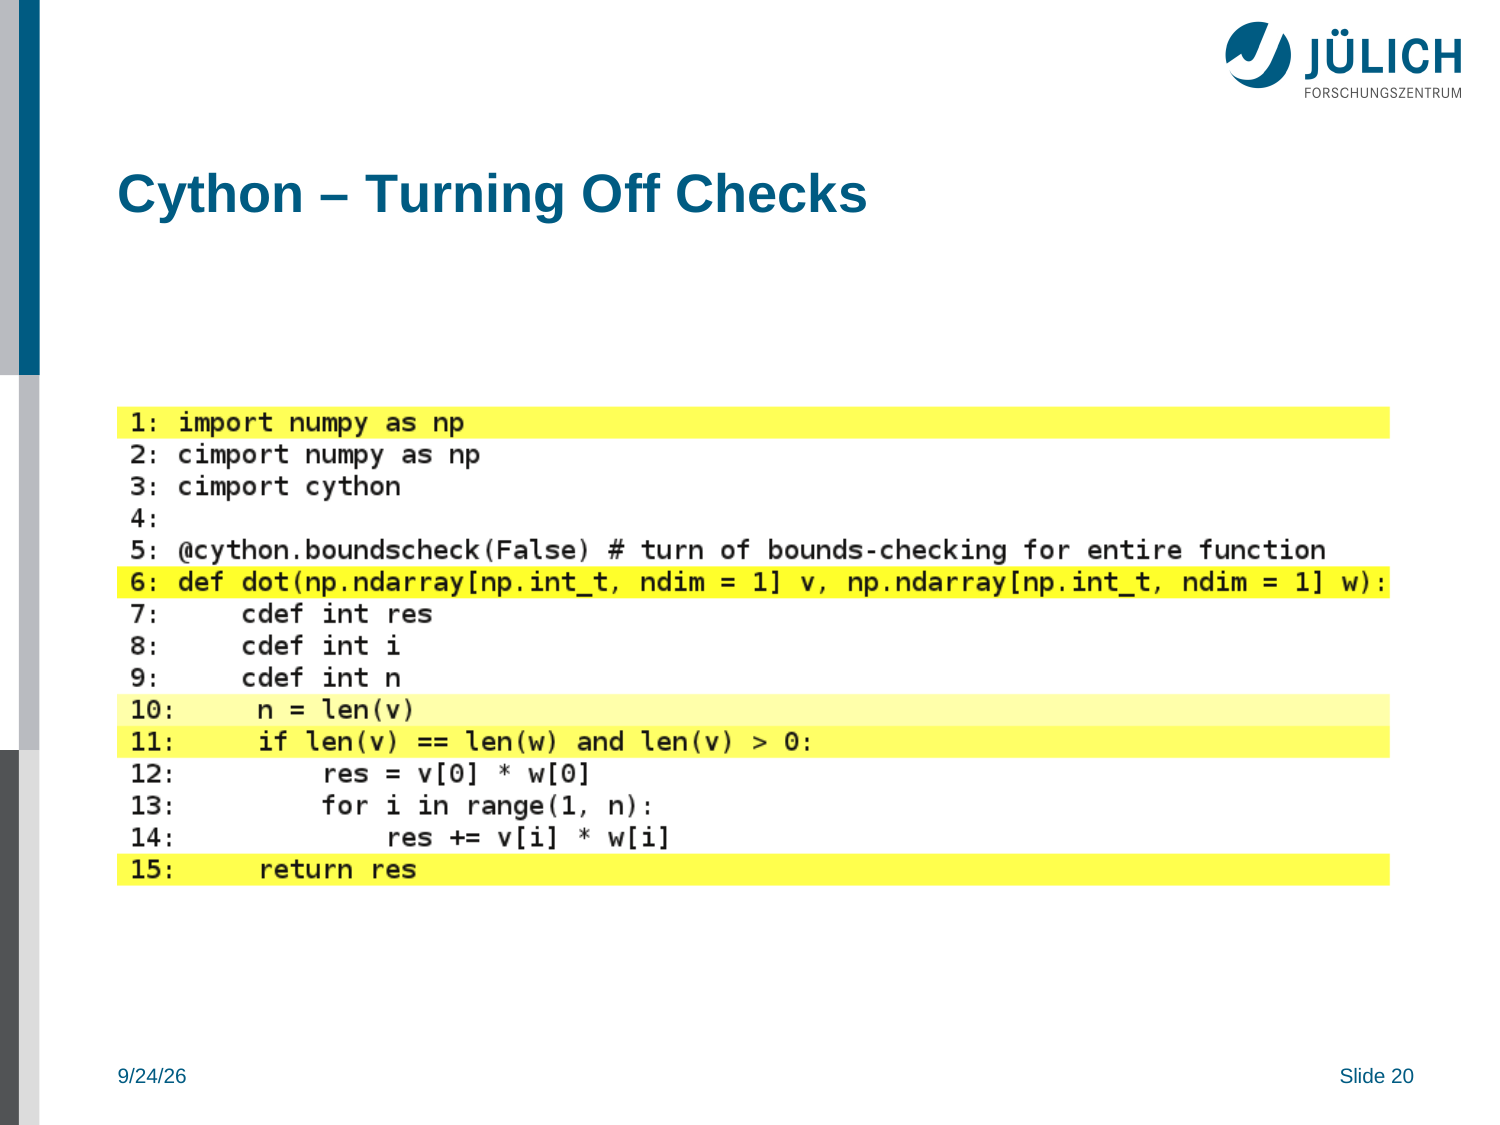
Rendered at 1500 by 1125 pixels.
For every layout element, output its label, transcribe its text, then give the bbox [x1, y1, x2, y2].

title Cython – Turning Off Checks [117, 99, 1393, 288]
picture [117, 312, 1393, 988]
picture [1224, 20, 1461, 98]
